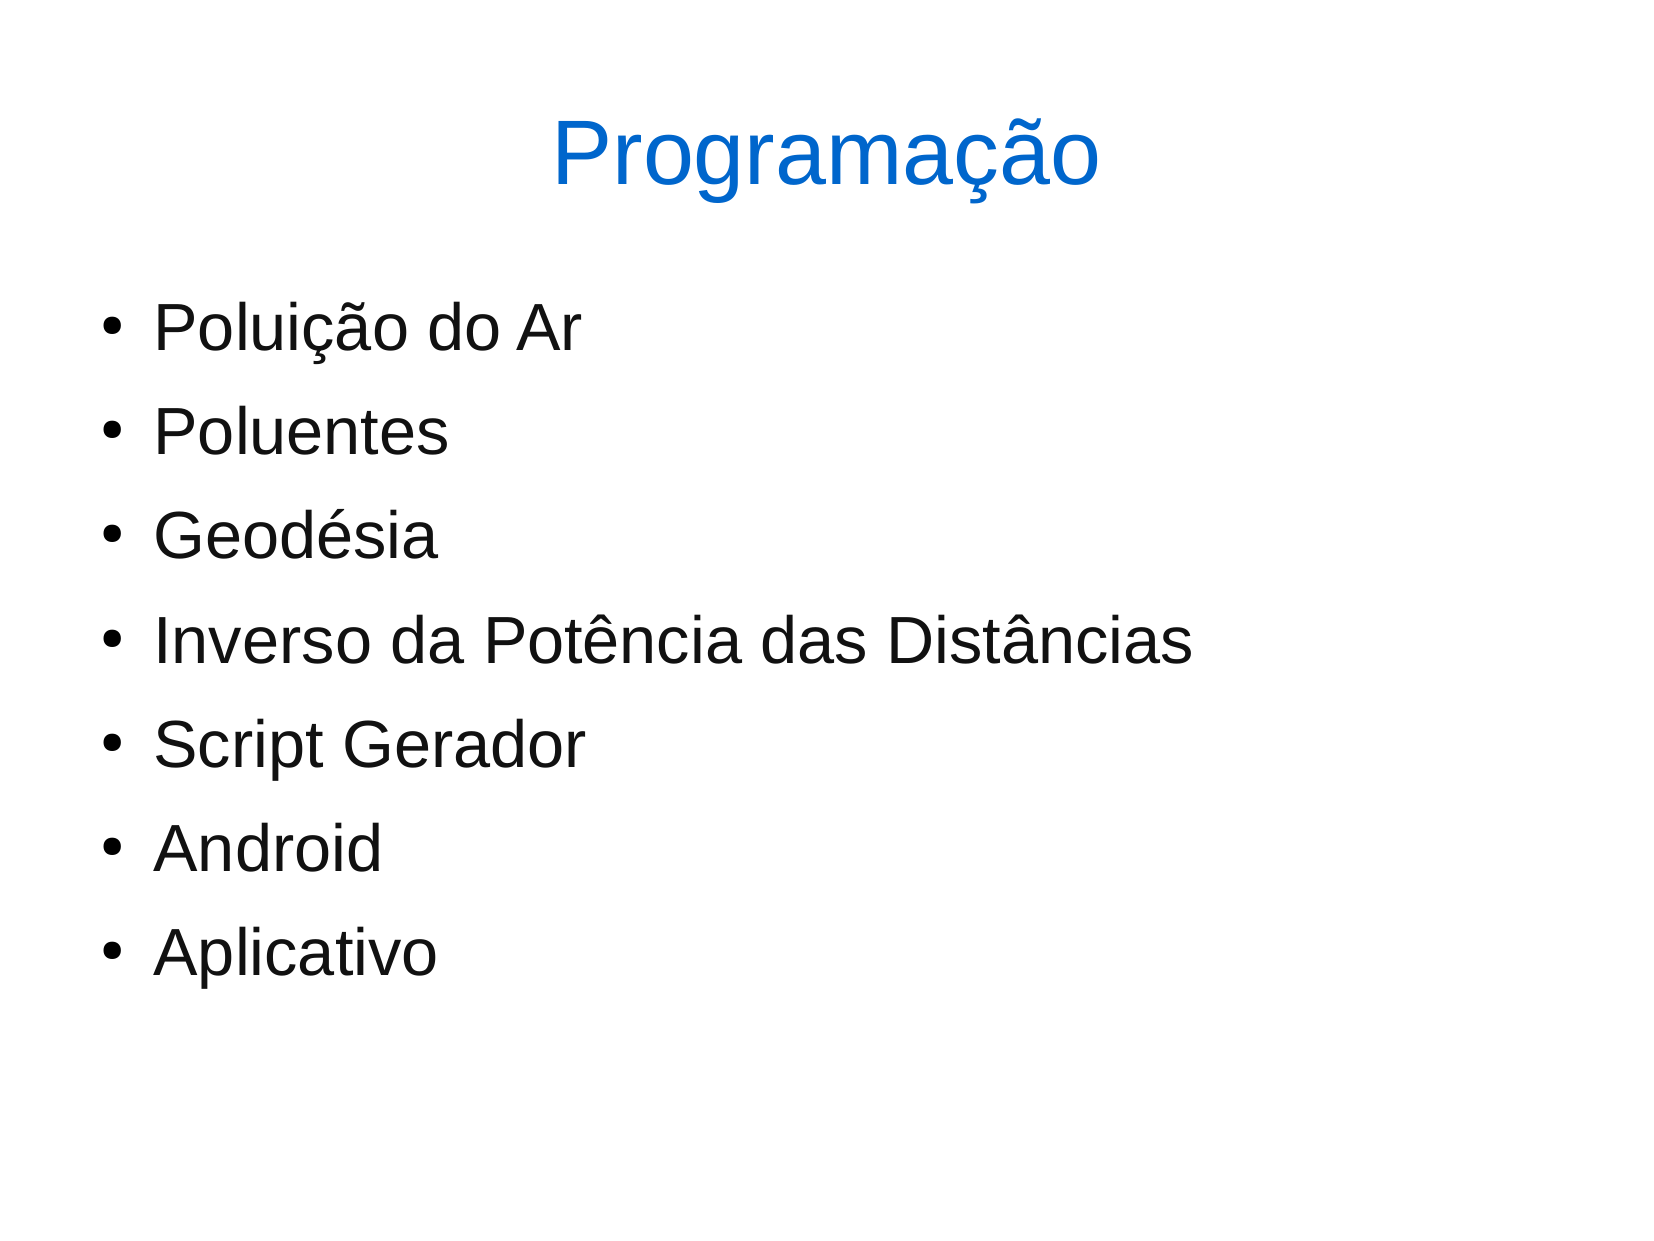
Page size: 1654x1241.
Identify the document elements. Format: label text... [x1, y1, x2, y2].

list Poluição do Ar Poluentes Geodésia Inverso da Potência das Distâncias Script Gerador Android Aplicativo [82, 290, 1571, 1010]
title Programação [82, 49, 1571, 257]
